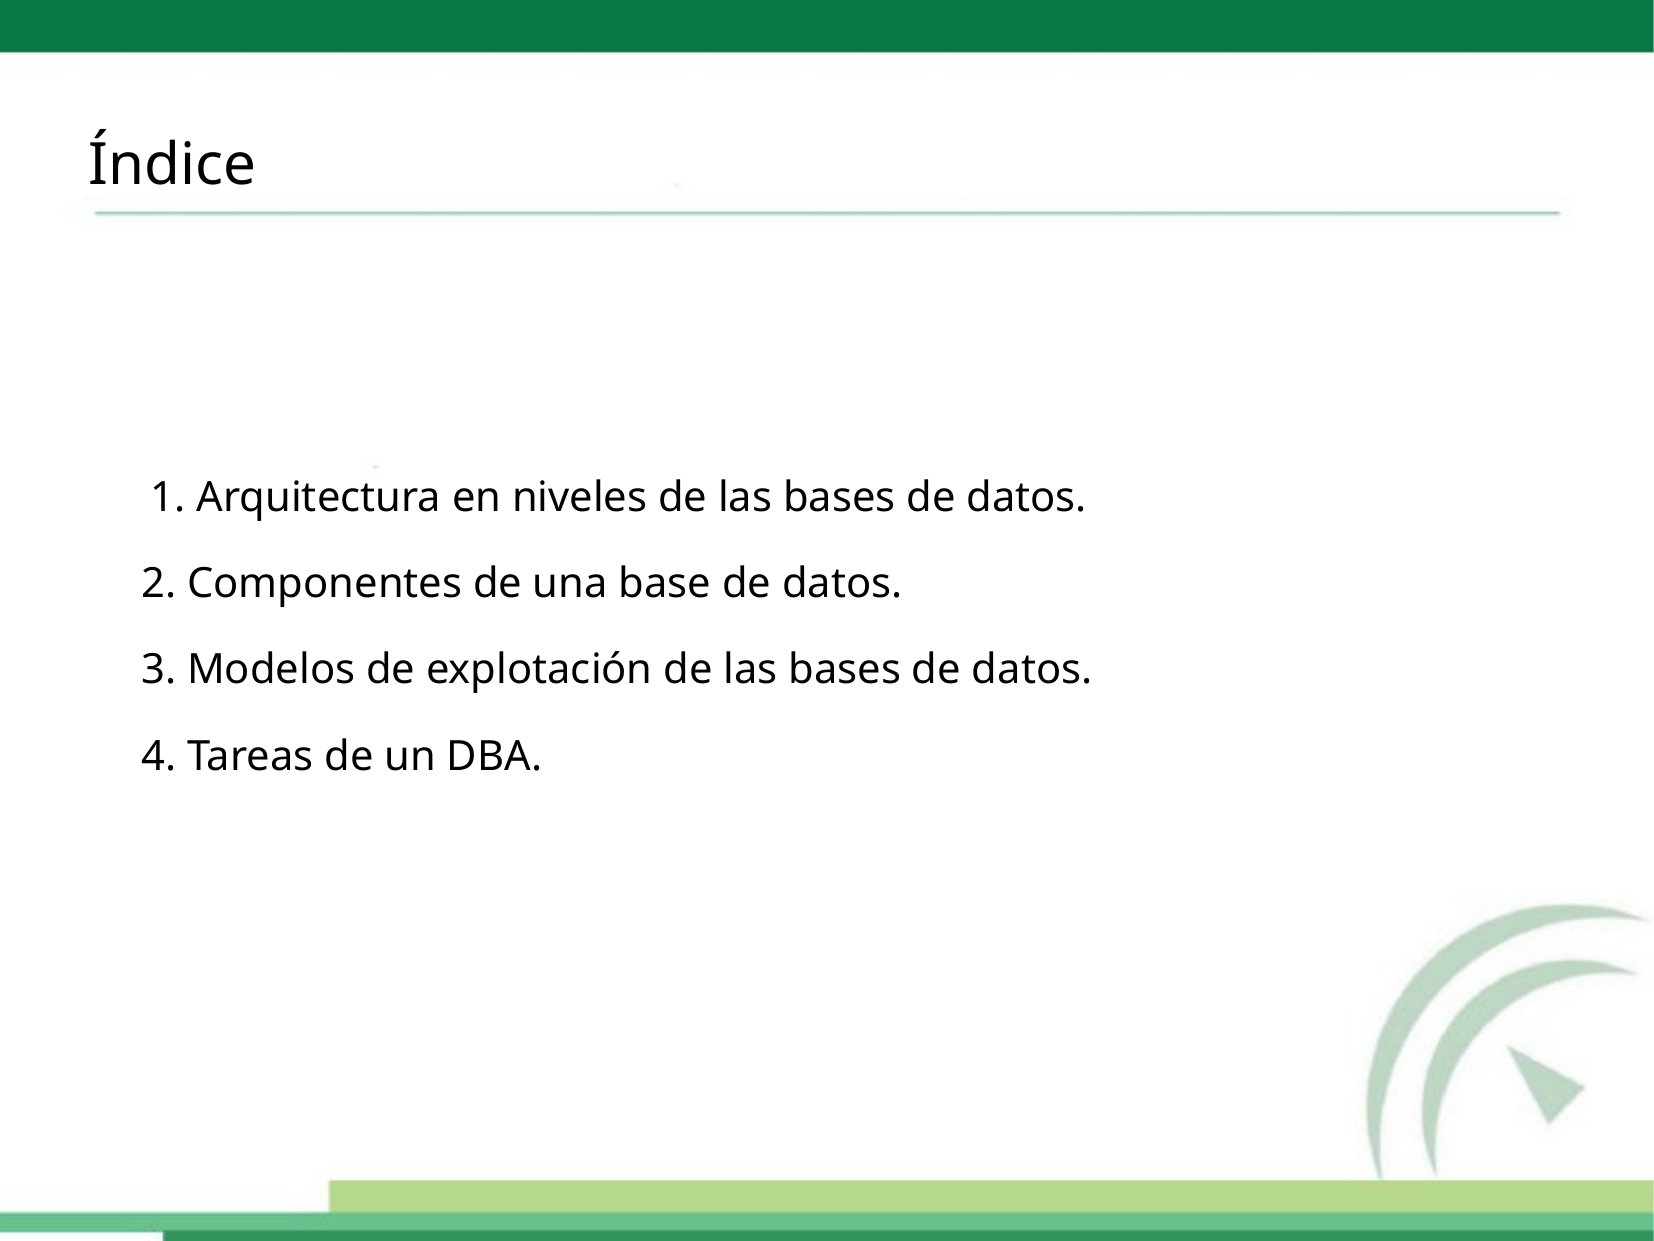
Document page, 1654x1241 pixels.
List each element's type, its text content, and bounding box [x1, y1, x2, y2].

list 1. Arquitectura en niveles de las bases de datos. 2. Componentes de una base de datos. 3. Modelos de explotación de las bases de datos. 4. Tareas de un DBA. [76, 236, 1565, 1055]
picture [0, 0, 1654, 1241]
title Índice [88, 58, 1577, 266]
